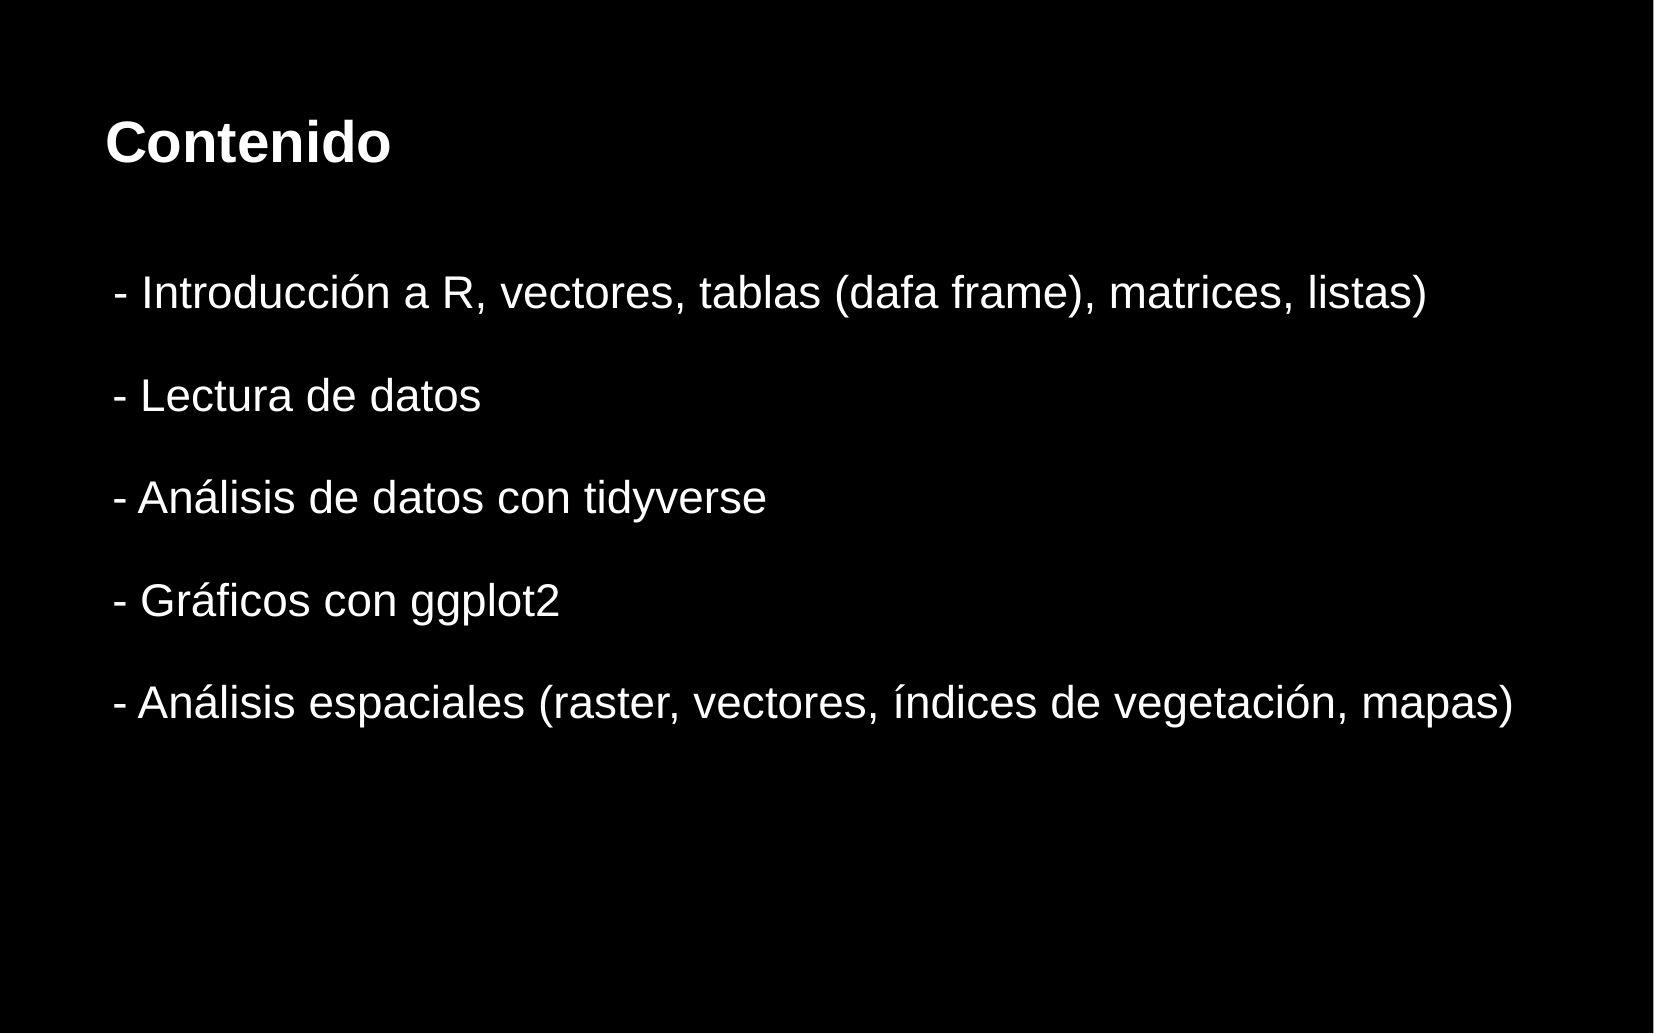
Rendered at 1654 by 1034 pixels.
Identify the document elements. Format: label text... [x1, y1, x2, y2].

title Contenido [105, 90, 1576, 196]
title - Introducción a R, vectores, tablas (dafa frame), matrices, listas) - Lectura de datos - Análisis de datos con tidyverse - Gráficos con ggplot2 - Análisis espaciales (raster, vectores, índices de vegetación, mapas) [76, 267, 1577, 781]
